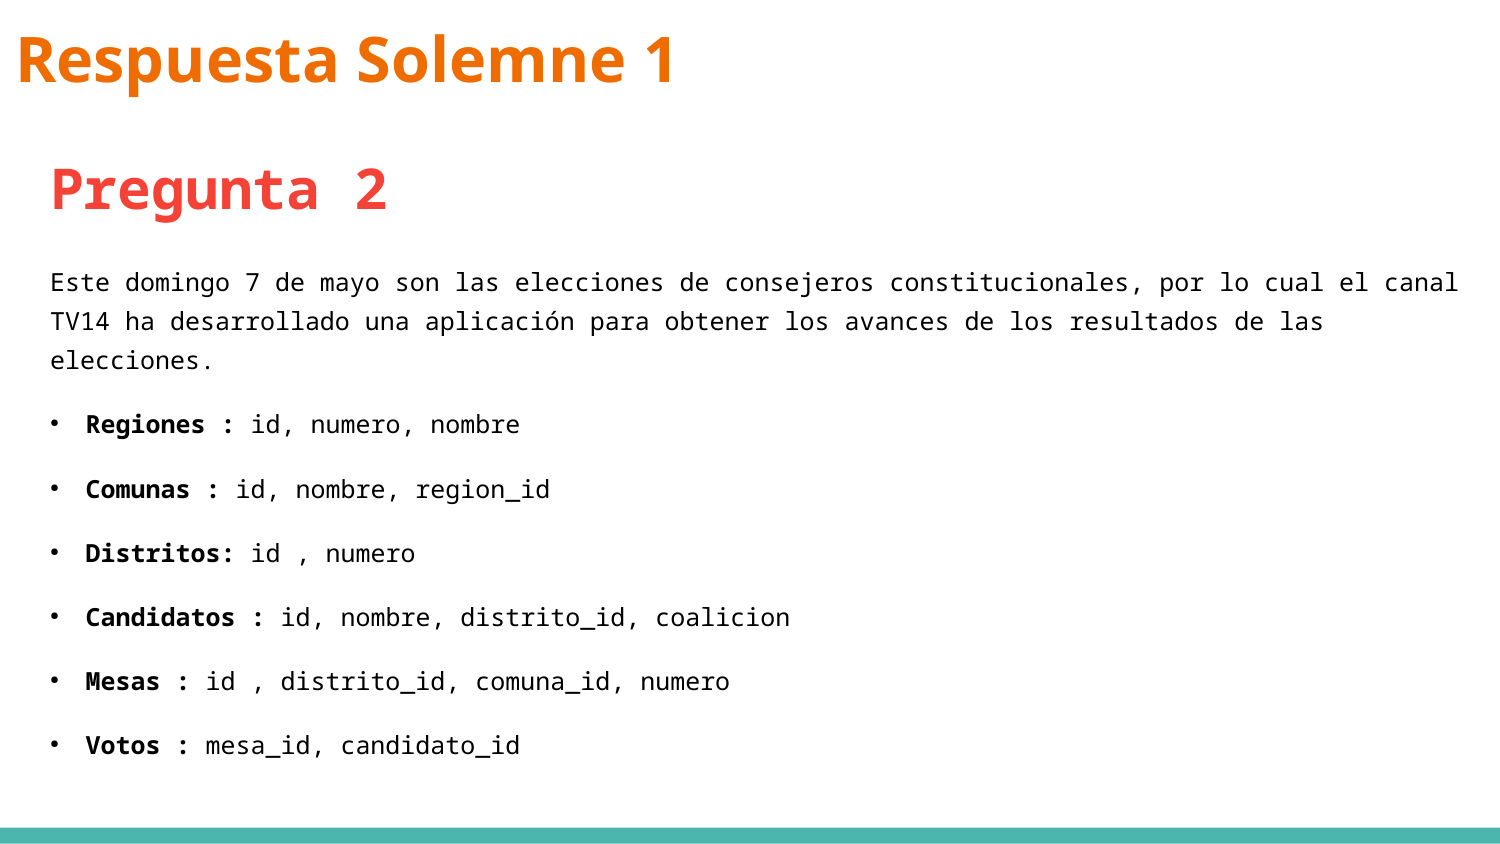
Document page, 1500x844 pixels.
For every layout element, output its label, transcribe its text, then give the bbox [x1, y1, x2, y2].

text_box Pregunta 2 Este domingo 7 de mayo son las elecciones de consejeros constitucionales, por lo cual el canal TV14 ha desarrollado una aplicación para obtener los avances de los resultados de las elecciones. Regiones : id, numero, nombre Comunas : id, nombre, region_id Distritos: id , numero Candidatos : id, nombre, distrito_id, coalicion Mesas : id , distrito_id, comuna_id, numero Votos : mesa_id, candidato_id [35, 141, 1500, 817]
title Respuesta Solemne 1 [0, 0, 1398, 116]
